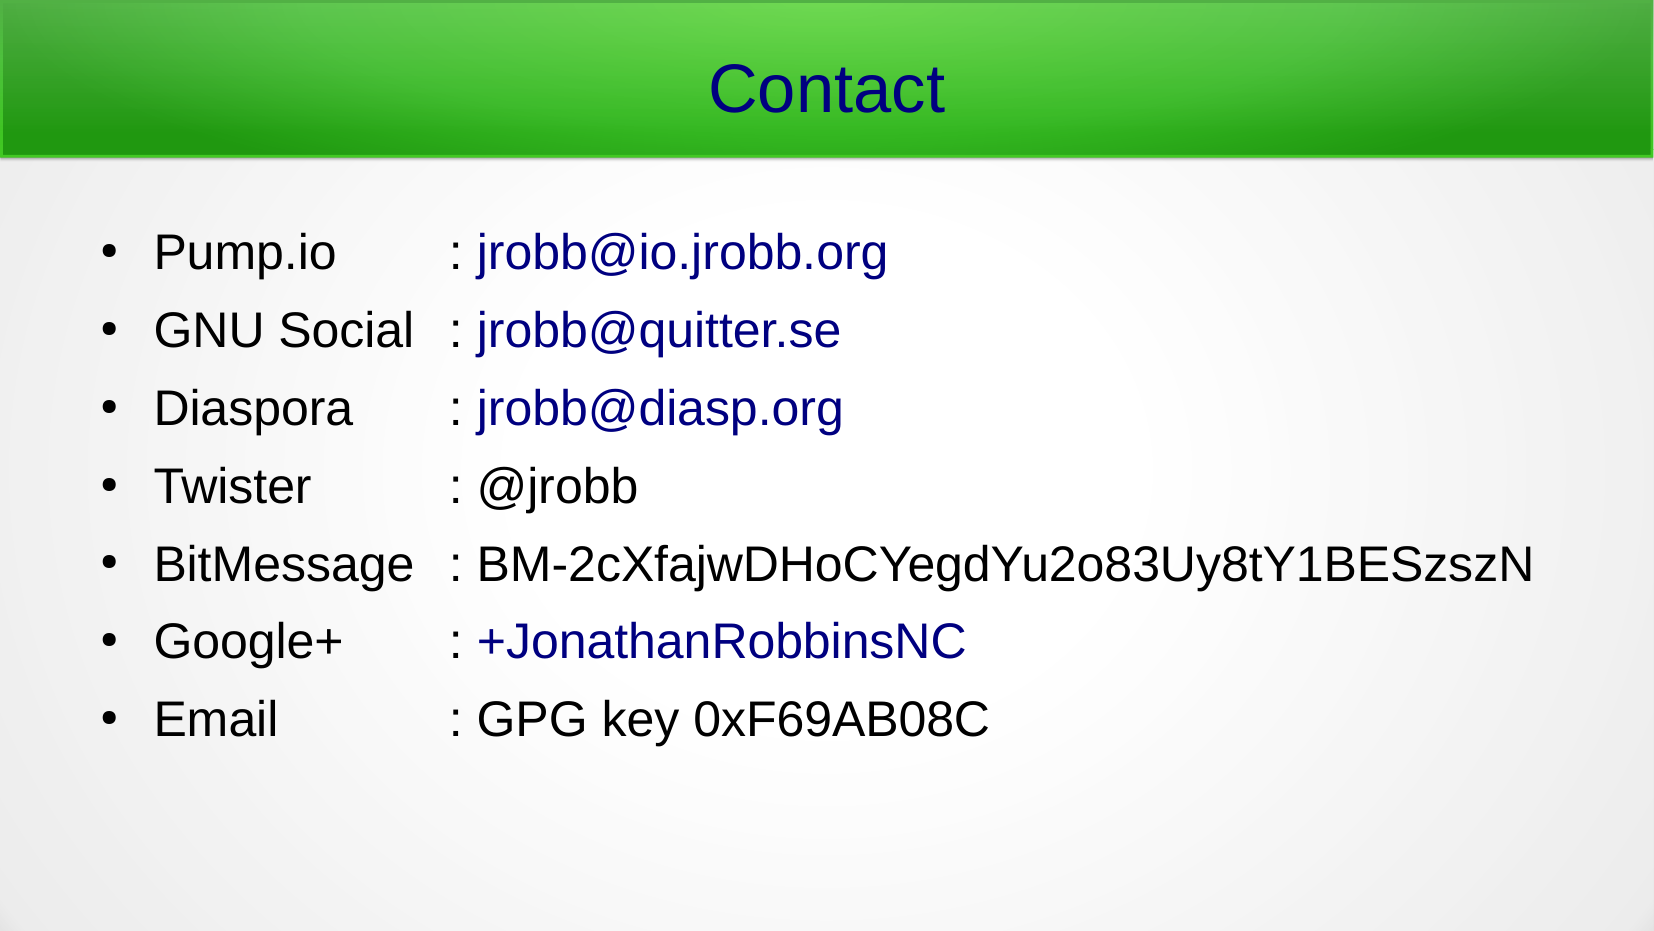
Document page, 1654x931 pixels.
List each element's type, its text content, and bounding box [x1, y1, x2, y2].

title Contact [82, 35, 1571, 142]
list Pump.io : jrobb@io.jrobb.org GNU Social : jrobb@quitter.se Diaspora : jrobb@diasp.org Twister : @jrobb BitMessage : BM-2cXfajwDHoCYegdYu2o83Uy8tY1BESzszN Google+ : +JonathanRobbinsNC Email : GPG key 0xF69AB08C [82, 224, 1571, 764]
